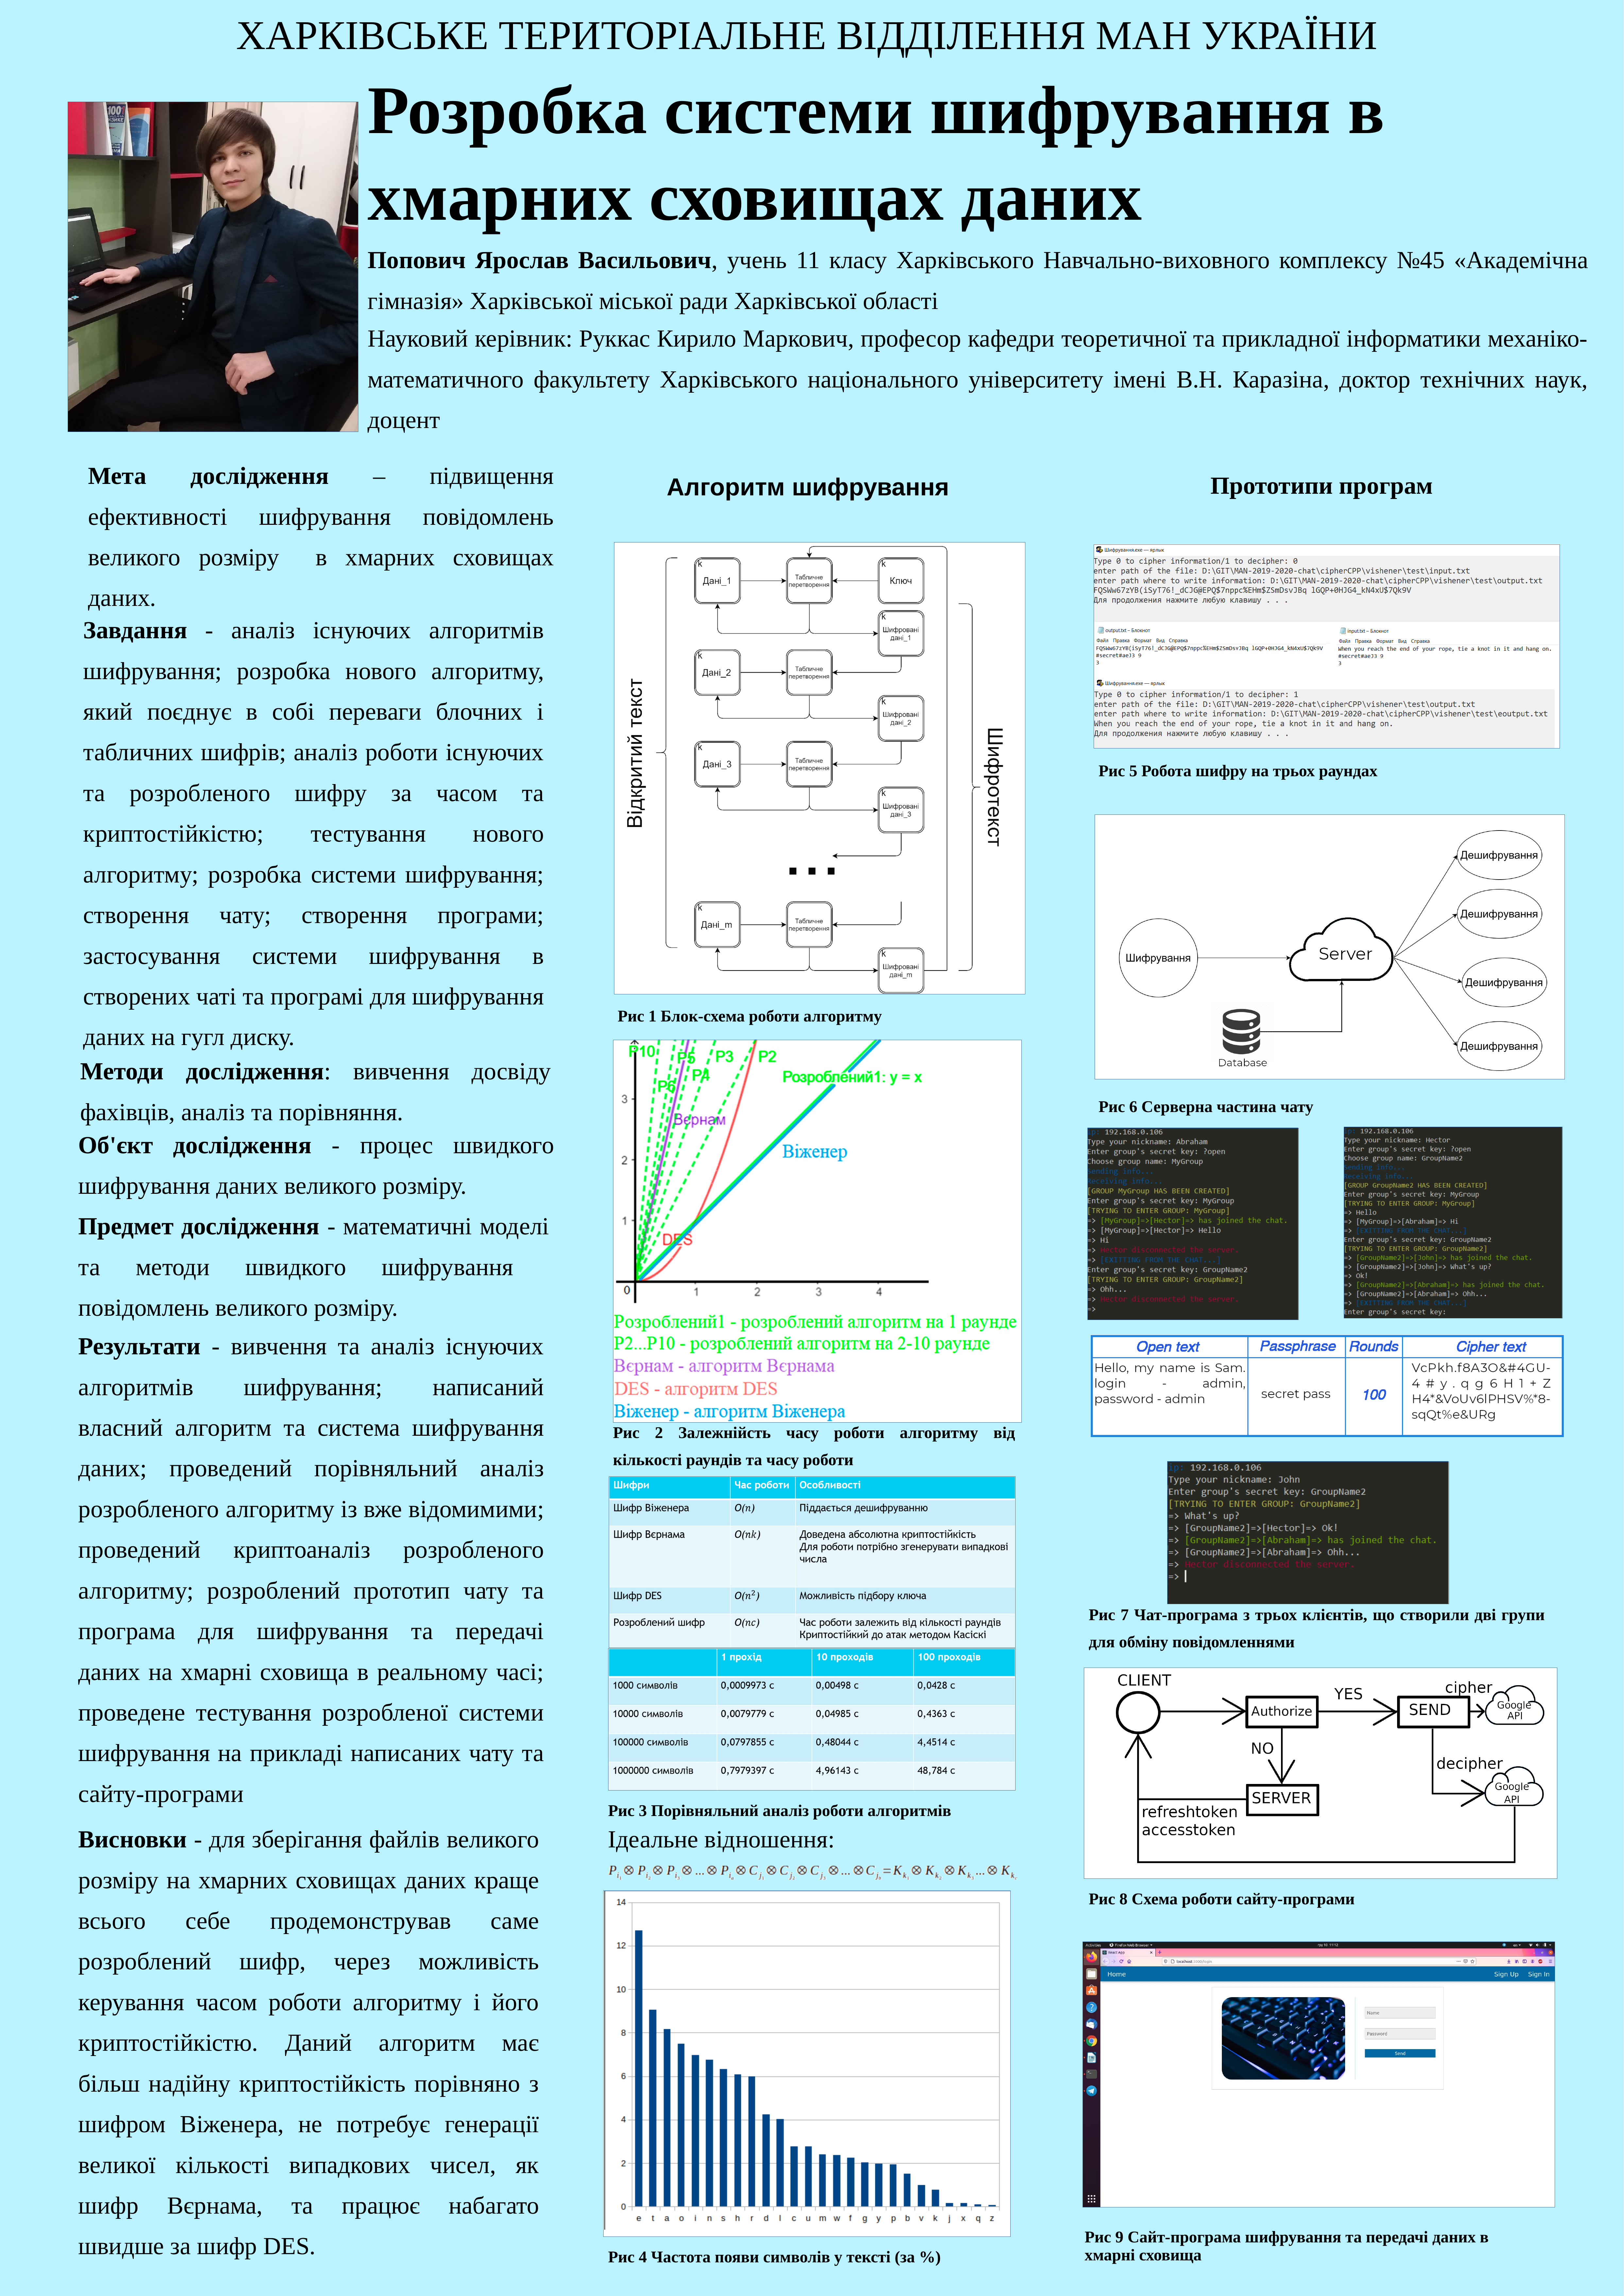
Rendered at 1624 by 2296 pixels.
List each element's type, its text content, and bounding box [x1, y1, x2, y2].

picture [618, 1405, 623, 1410]
text_box Рис 2 Залежнійсть часу роботи алгоритму від кількості раундів та часу роботи [608, 1412, 1020, 1472]
picture [1344, 1127, 1563, 1318]
text_box Рис 8 Схема роботи сайту-програми [1084, 1878, 1540, 1910]
text_box Прототипи програм [1099, 456, 1545, 502]
picture [1095, 814, 1565, 1079]
picture [1094, 544, 1560, 748]
text_box Результати - вивчення та аналіз існуючих алгоритмів шифрування; написаний власний алгоритм та система шифрування даних; проведений порівняльний аналіз розробленого алгоритму із вже відомимими; проведений криптоаналіз розробленого алгоритму; розроблений прототип чату та програма для шифрування та передачі даних на хмарні сховища в реальному часі; проведене тестування розробленої системи шифрування на прикладі написаних чату та сайту-програми [74, 1317, 550, 1810]
picture [776, 1405, 780, 1410]
text_box Рис 5 Робота шифру на трьох раундах [1094, 750, 1545, 782]
picture [1084, 1667, 1557, 1879]
picture [614, 542, 1025, 994]
text_box Ідеальне відношення: [603, 1810, 1084, 1856]
picture [1083, 1942, 1555, 2207]
text_box Рис 4 Частота появи символів у тексті (за %) [603, 2236, 1011, 2269]
picture [609, 1476, 1016, 1648]
picture [721, 1409, 726, 1412]
text_box Рис 9 Сайт-програма шифрування та передачі даних в хмарні сховища [1080, 2225, 1541, 2267]
text_box Об'єкт дослідження - процес швидкого шифрування даних великого розміру. [74, 1115, 559, 1202]
text_box Рис 7 Чат-програма з трьох клієнтів, що створили дві групи для обміну повідомленнями [1084, 1594, 1550, 1654]
text_box Розробка системи шифрування в хмарних сховищах даних [363, 59, 1589, 231]
text_box Попович Ярослав Васильович, учень 11 класу Харківського Навчально-виховного комплексу №45 «Академічна гімназія» Харківської міської ради Харківської області [363, 231, 1594, 309]
picture [663, 1409, 667, 1411]
picture [608, 1863, 1017, 1881]
text_box Висновки - для зберігання файлів великого розміру на хмарних сховищах даних краще всього себе продемонстрував саме розроблений шифр, через можливість керування часом роботи алгоритму і його криптостійкістю. Даний алгоритм має більш надійну криптостійкість порівняно з шифром Віженера, не потребує генерації великої кількості випадкових чисел, як шифр Вєрнама, та працює набагато швидше за шифр DES. [74, 1810, 545, 2262]
text_box Предмет дослідження - математичні моделі та методи швидкого шифрування повідомлень великого розміру. [74, 1197, 555, 1324]
text_box Завдання - аналіз існуючих алгоритмів шифрування; розробка нового алгоритму, який поєднує в собі переваги блочних і табличних шифрів; аналіз роботи існуючих та розробленого шифру за часом та криптостійкістю; тестування нового алгоритму; розробка системи шифрування; створення чату; створення програми; застосування системи шифрування в створених чаті та програмі для шифрування даних на гугл диску. [78, 601, 550, 1042]
picture [68, 102, 358, 432]
picture [1087, 1128, 1299, 1320]
text_box Науковий керівник: Руккас Кирило Маркович, професор кафедри теоретичної та прикладної інформатики механіко-математичного факультету Харківського національного університету імені В.Н. Каразіна, доктор технічних наук, доцент [363, 309, 1594, 437]
picture [1090, 1335, 1564, 1437]
text_box ХАРКІВСЬКЕ ТЕРИТОРІАЛЬНЕ ВІДДІЛЕННЯ МАН УКРАЇНИ [98, 0, 1516, 73]
text_box Алгоритм шифрування [662, 471, 962, 503]
picture [608, 1648, 1016, 1790]
picture [603, 1891, 1011, 2236]
picture [1167, 1461, 1449, 1594]
text_box Рис 6 Серверна частина чату [1094, 1095, 1545, 1119]
text_box Мета дослідження – підвищення ефективності шифрування повідомлень великого розміру в хмарних сховищах даних. [83, 446, 559, 614]
picture [613, 1039, 1022, 1423]
text_box Рис 1 Блок-схема роботи алгоритму [613, 996, 1020, 1030]
text_box Методи дослідження: вивчення досвіду фахівців, аналіз та порівняння. [75, 1042, 556, 1115]
text_box Рис 3 Порівняльний аналіз роботи алгоритмів [603, 1790, 1016, 1810]
